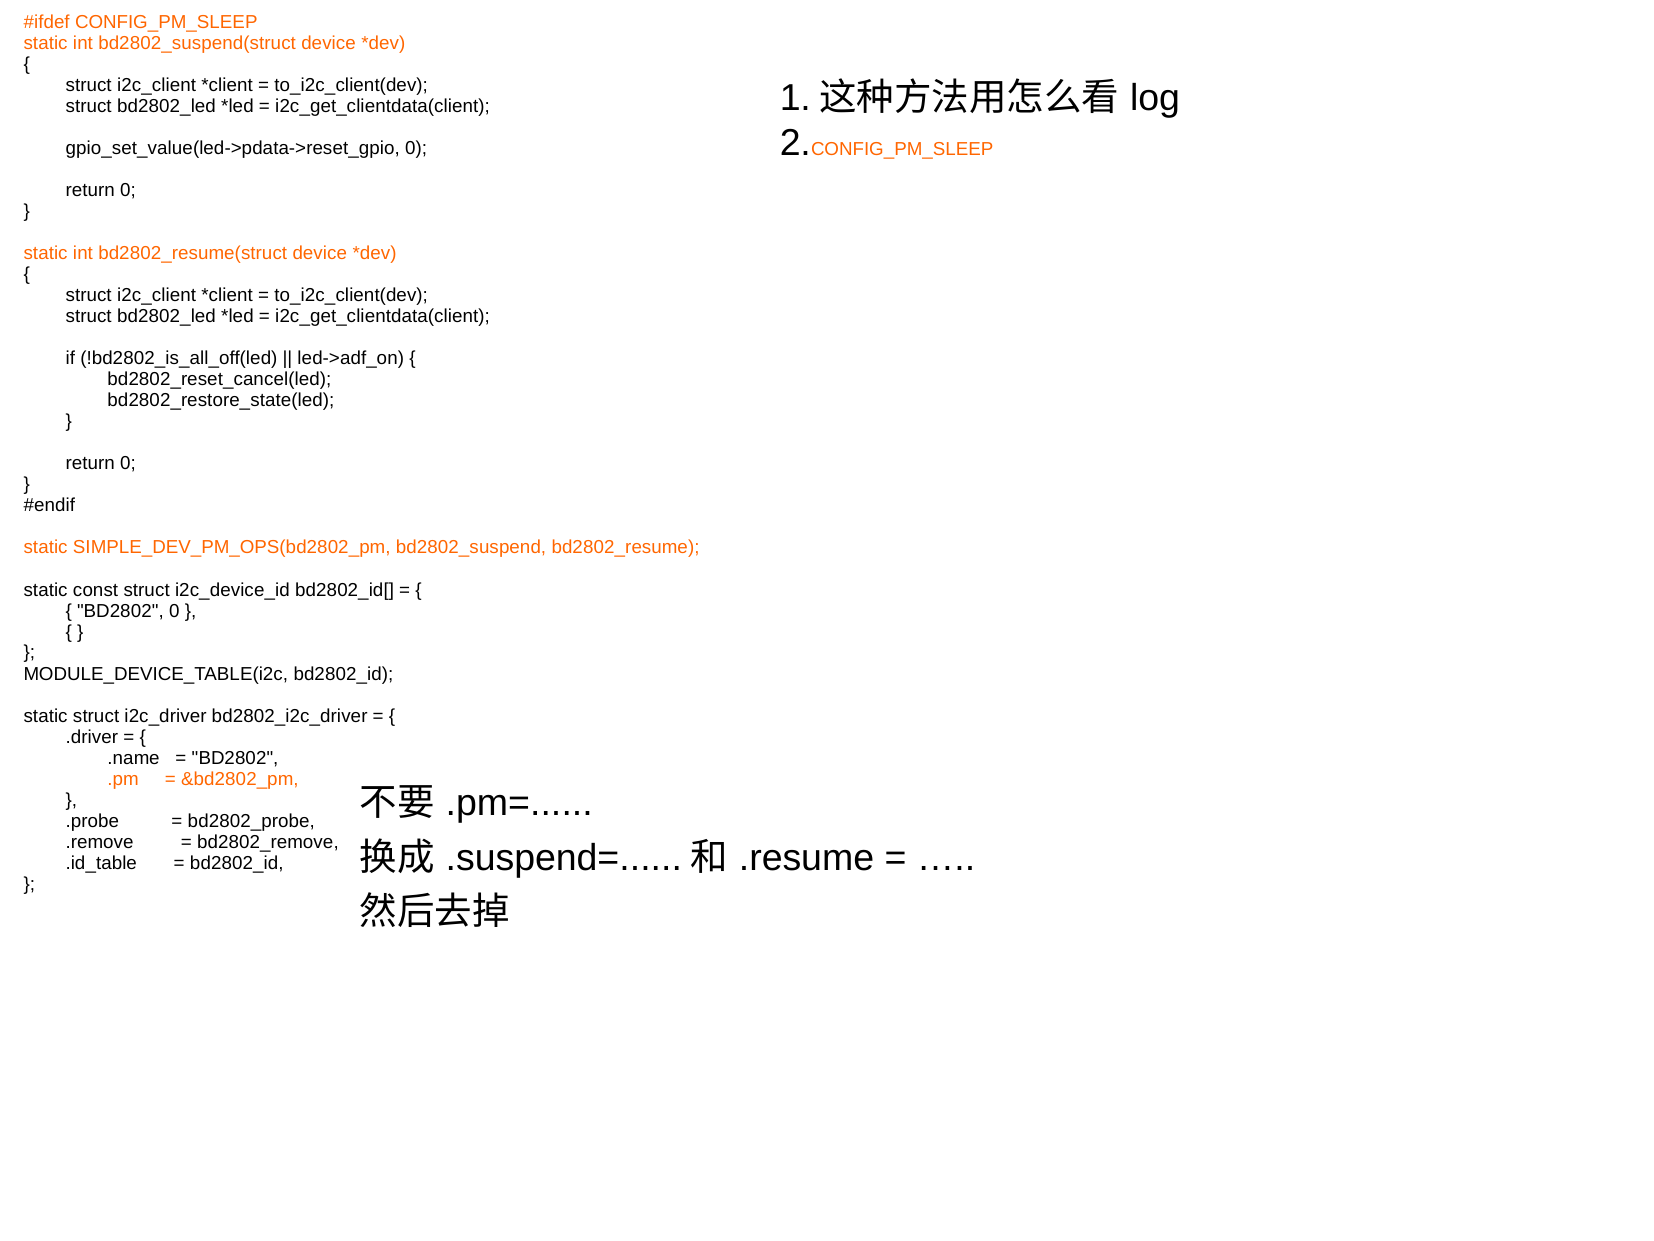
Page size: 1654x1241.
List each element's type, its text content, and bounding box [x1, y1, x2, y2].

text_box 1.这种方法用怎么看log 2.CONFIG_PM_SLEEP [765, 60, 1396, 173]
text_box #ifdef CONFIG_PM_SLEEP static int bd2802_suspend(struct device *dev) { struct i2c_client *client = to_i2c_client(dev); struct bd2802_led *led = i2c_get_clientdata(client); gpio_set_value(led->pdata->reset_gpio, 0); return 0; } static int bd2802_resume(struct device *dev) { struct i2c_client *client = to_i2c_client(dev); struct bd2802_led *led = i2c_get_clientdata(client); if (!bd2802_is_all_off(led) || led->adf_on) { bd2802_reset_cancel(led); bd2802_restore_state(led); } return 0; } #endif static SIMPLE_DEV_PM_OPS(bd2802_pm, bd2802_suspend, bd2802_resume); static const struct i2c_device_id bd2802_id[] = { { "BD2802", 0 }, { } }; MODULE_DEVICE_TABLE(i2c, bd2802_id); static struct i2c_driver bd2802_i2c_driver = { .driver = { .name = "BD2802", .pm = &bd2802_pm, }, .probe = bd2802_probe, .remove = bd2802_remove, .id_table = bd2802_id, }; [8, 3, 1141, 1241]
text_box 不要.pm=...... 换成.suspend=......和.resume = ….. 然后去掉 [345, 765, 1036, 947]
